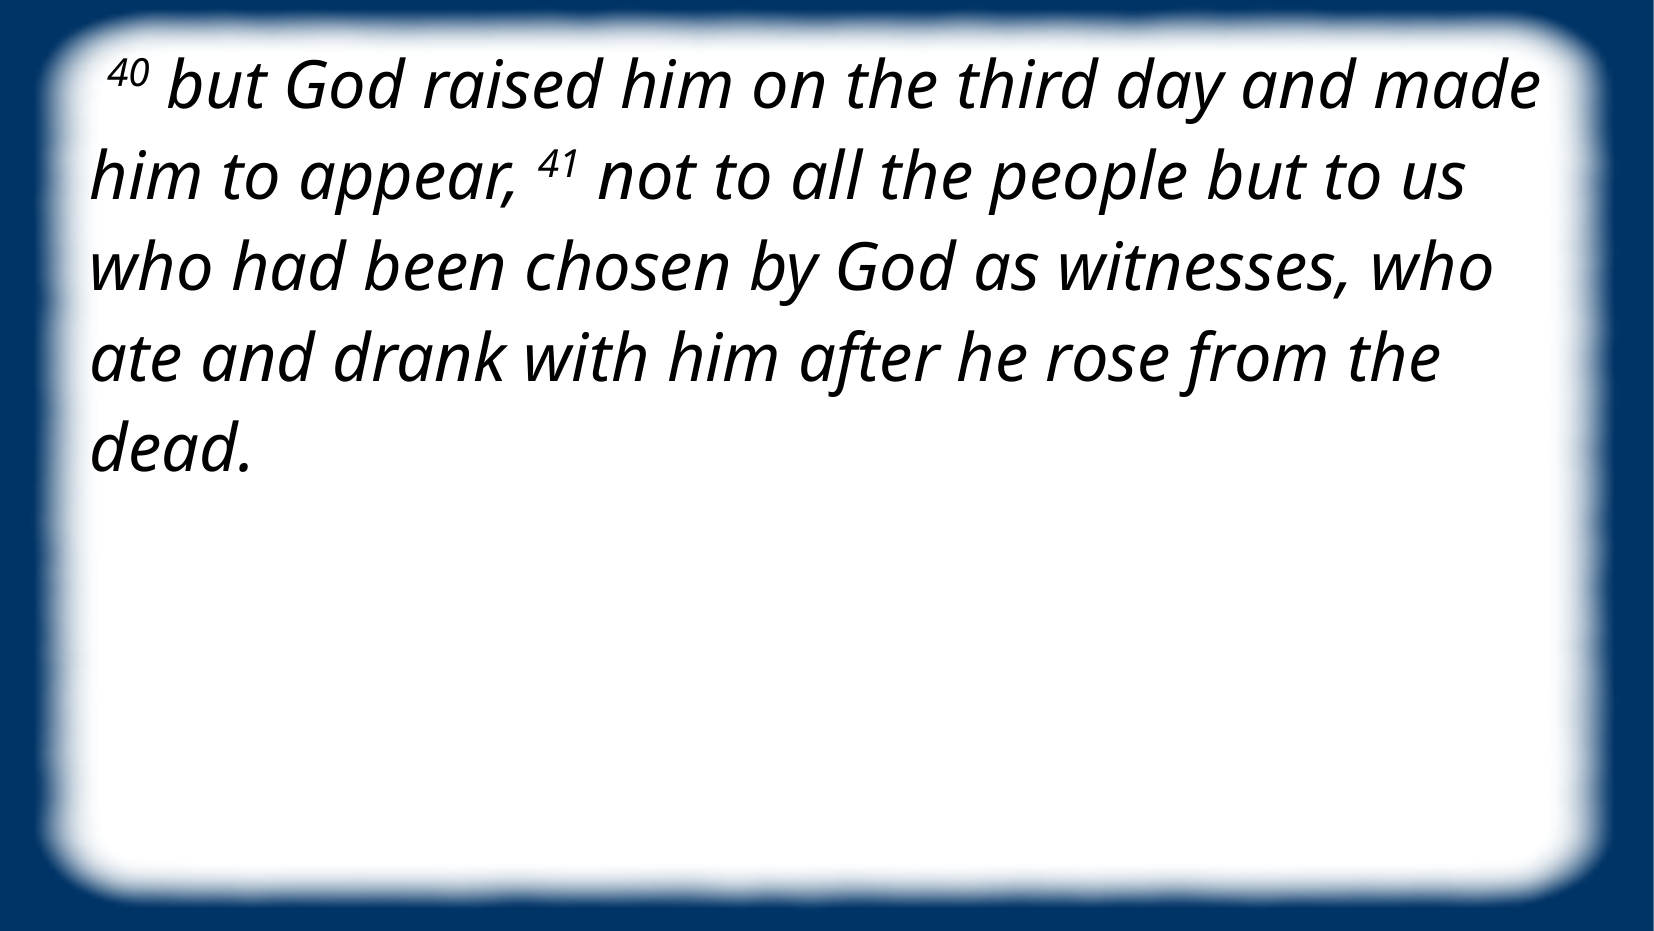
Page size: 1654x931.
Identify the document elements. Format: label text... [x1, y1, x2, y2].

picture [0, 0, 1654, 931]
text_box 40 but God raised him on the third day and made him to appear, 41 not to all the people but to us who had been chosen by God as witnesses, who ate and drank with him after he rose from the dead. [75, 30, 1591, 496]
